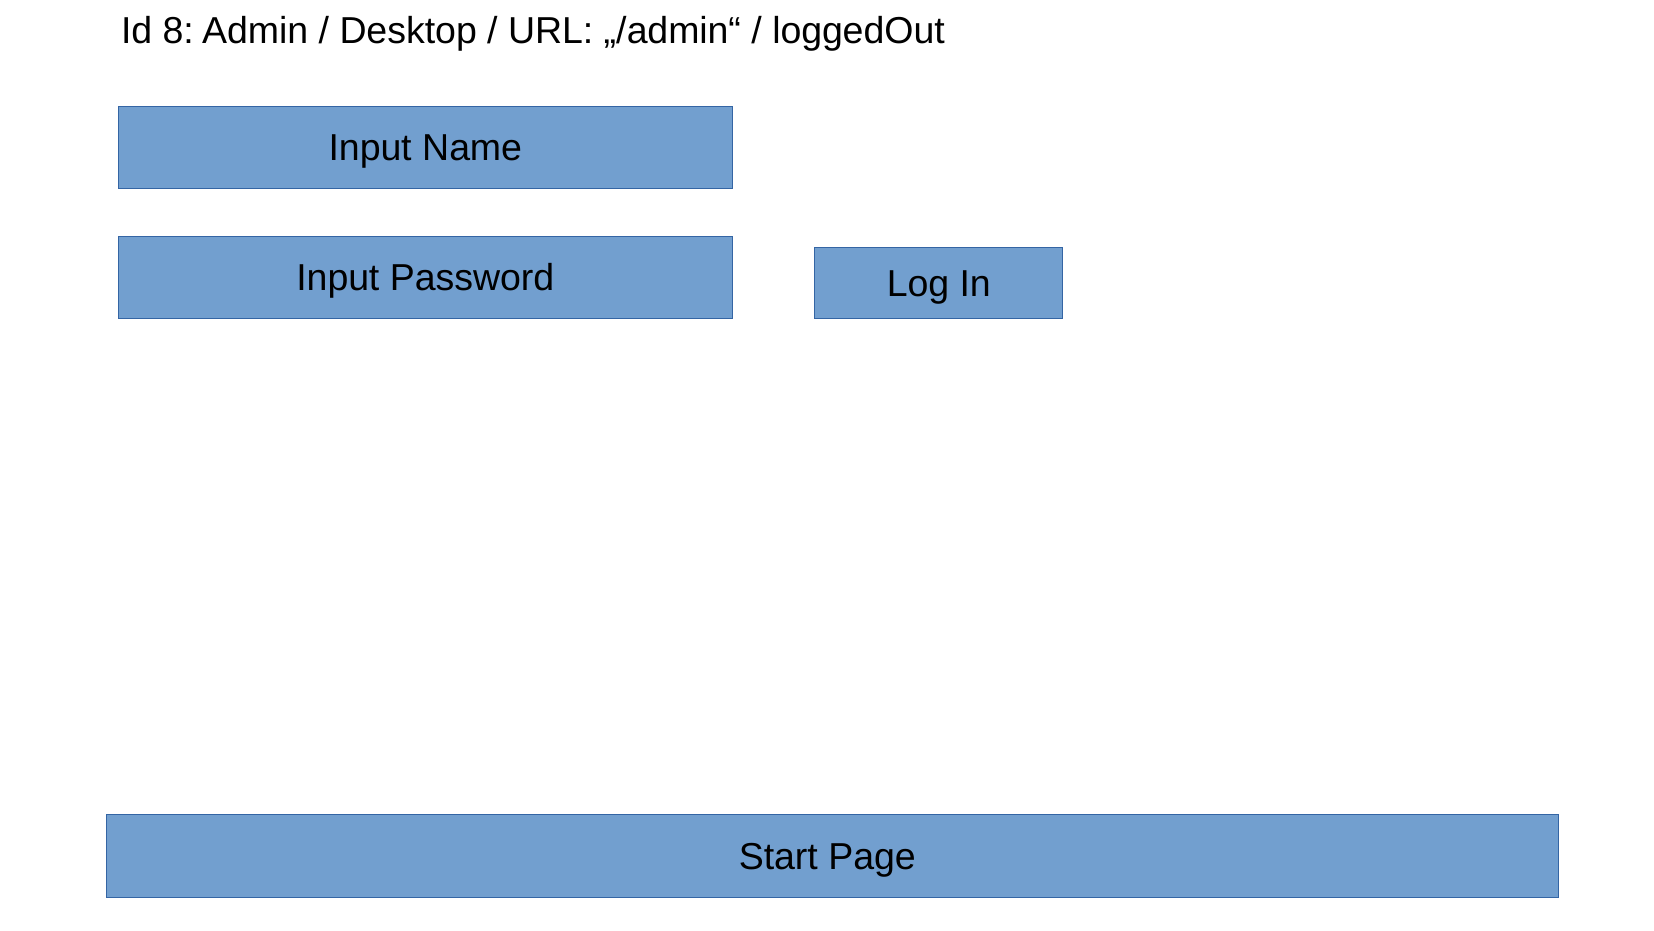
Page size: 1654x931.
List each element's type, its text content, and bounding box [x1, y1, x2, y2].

text_box Start Page [106, 814, 1559, 898]
text_box Input Name [118, 106, 733, 189]
text_box Log In [814, 247, 1063, 319]
text_box Id 8: Admin / Desktop / URL: „/admin“ / loggedOut [106, 2, 1560, 95]
text_box Input Password [118, 236, 733, 319]
